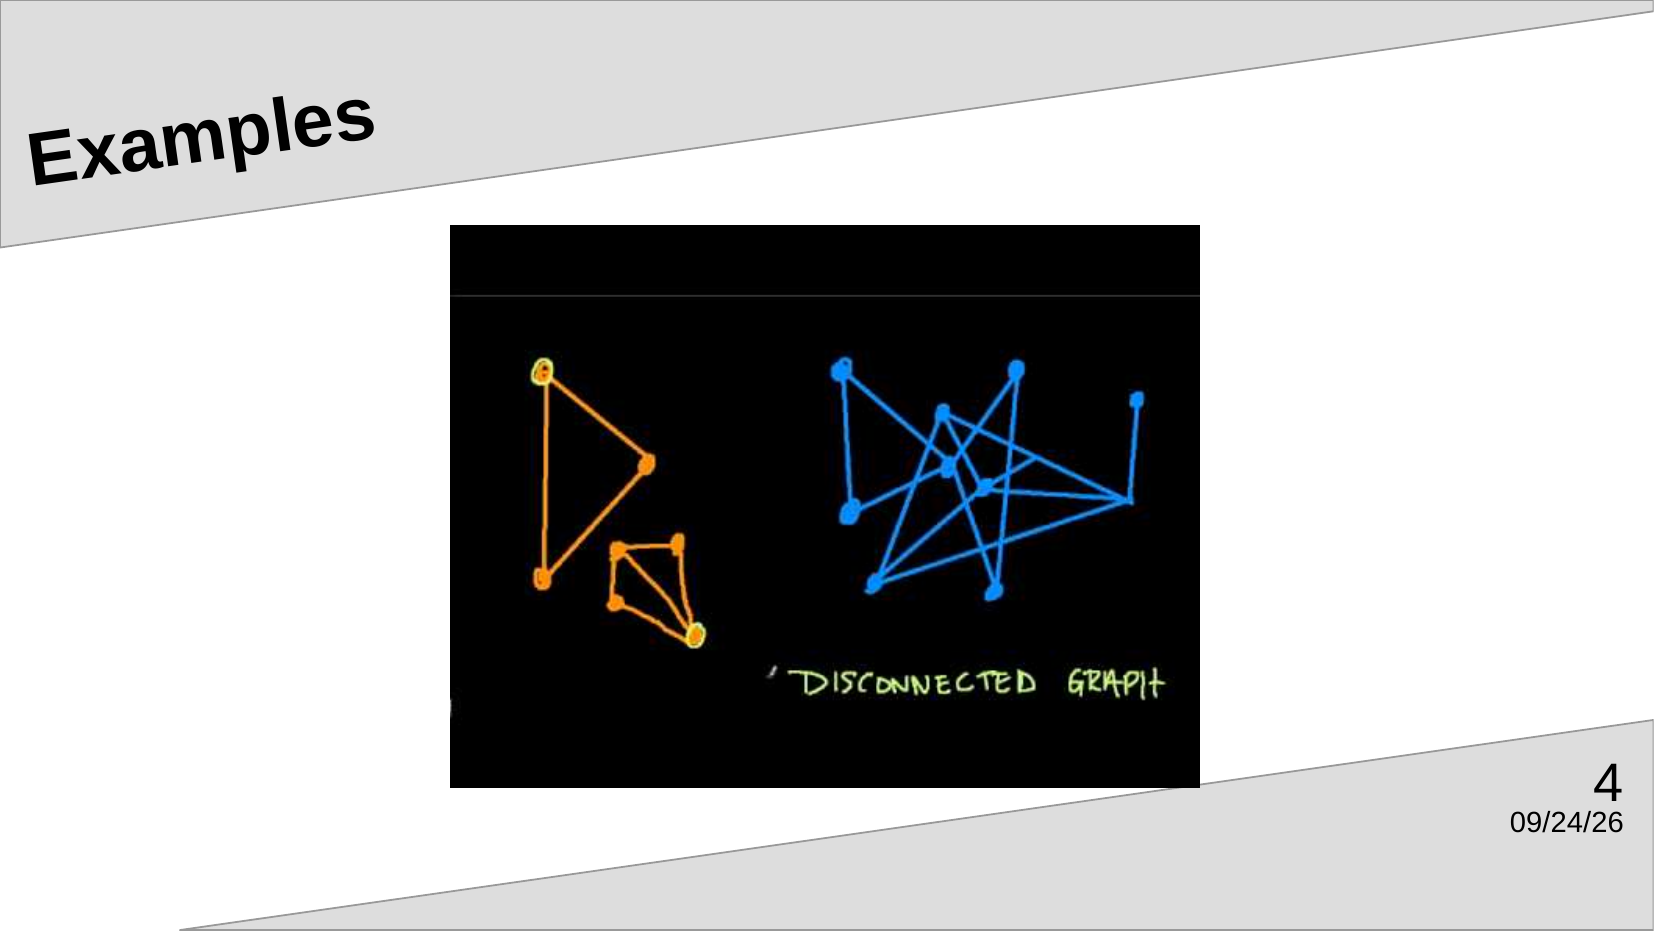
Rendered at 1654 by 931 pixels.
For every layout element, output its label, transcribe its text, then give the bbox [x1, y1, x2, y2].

title Examples [16, 0, 1501, 239]
picture [450, 225, 1200, 788]
